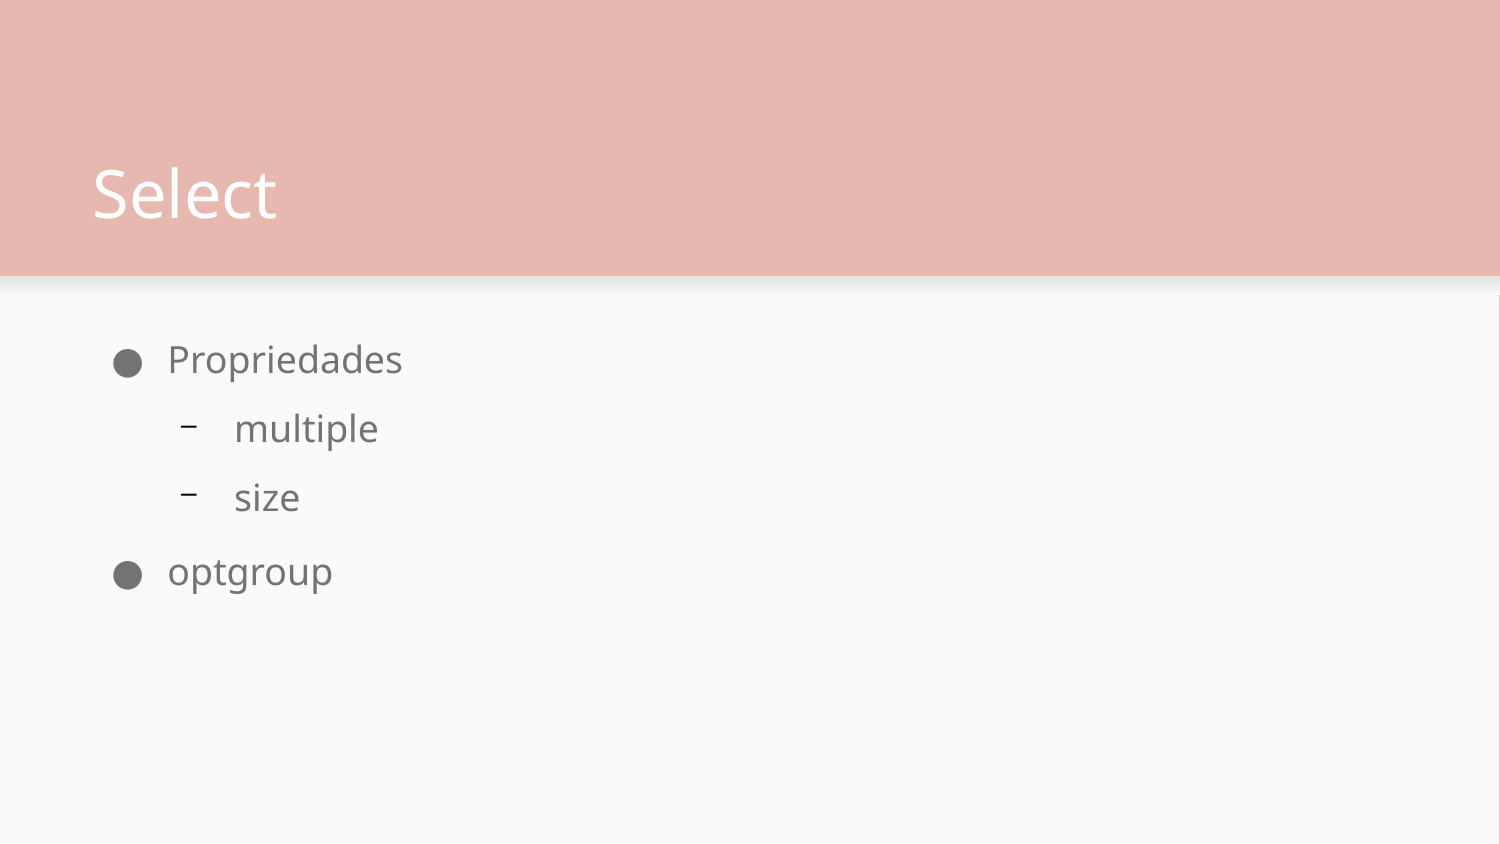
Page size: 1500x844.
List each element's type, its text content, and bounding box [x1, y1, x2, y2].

title Select [77, 121, 1427, 248]
list Propriedades multiple size optgroup [77, 314, 1427, 760]
